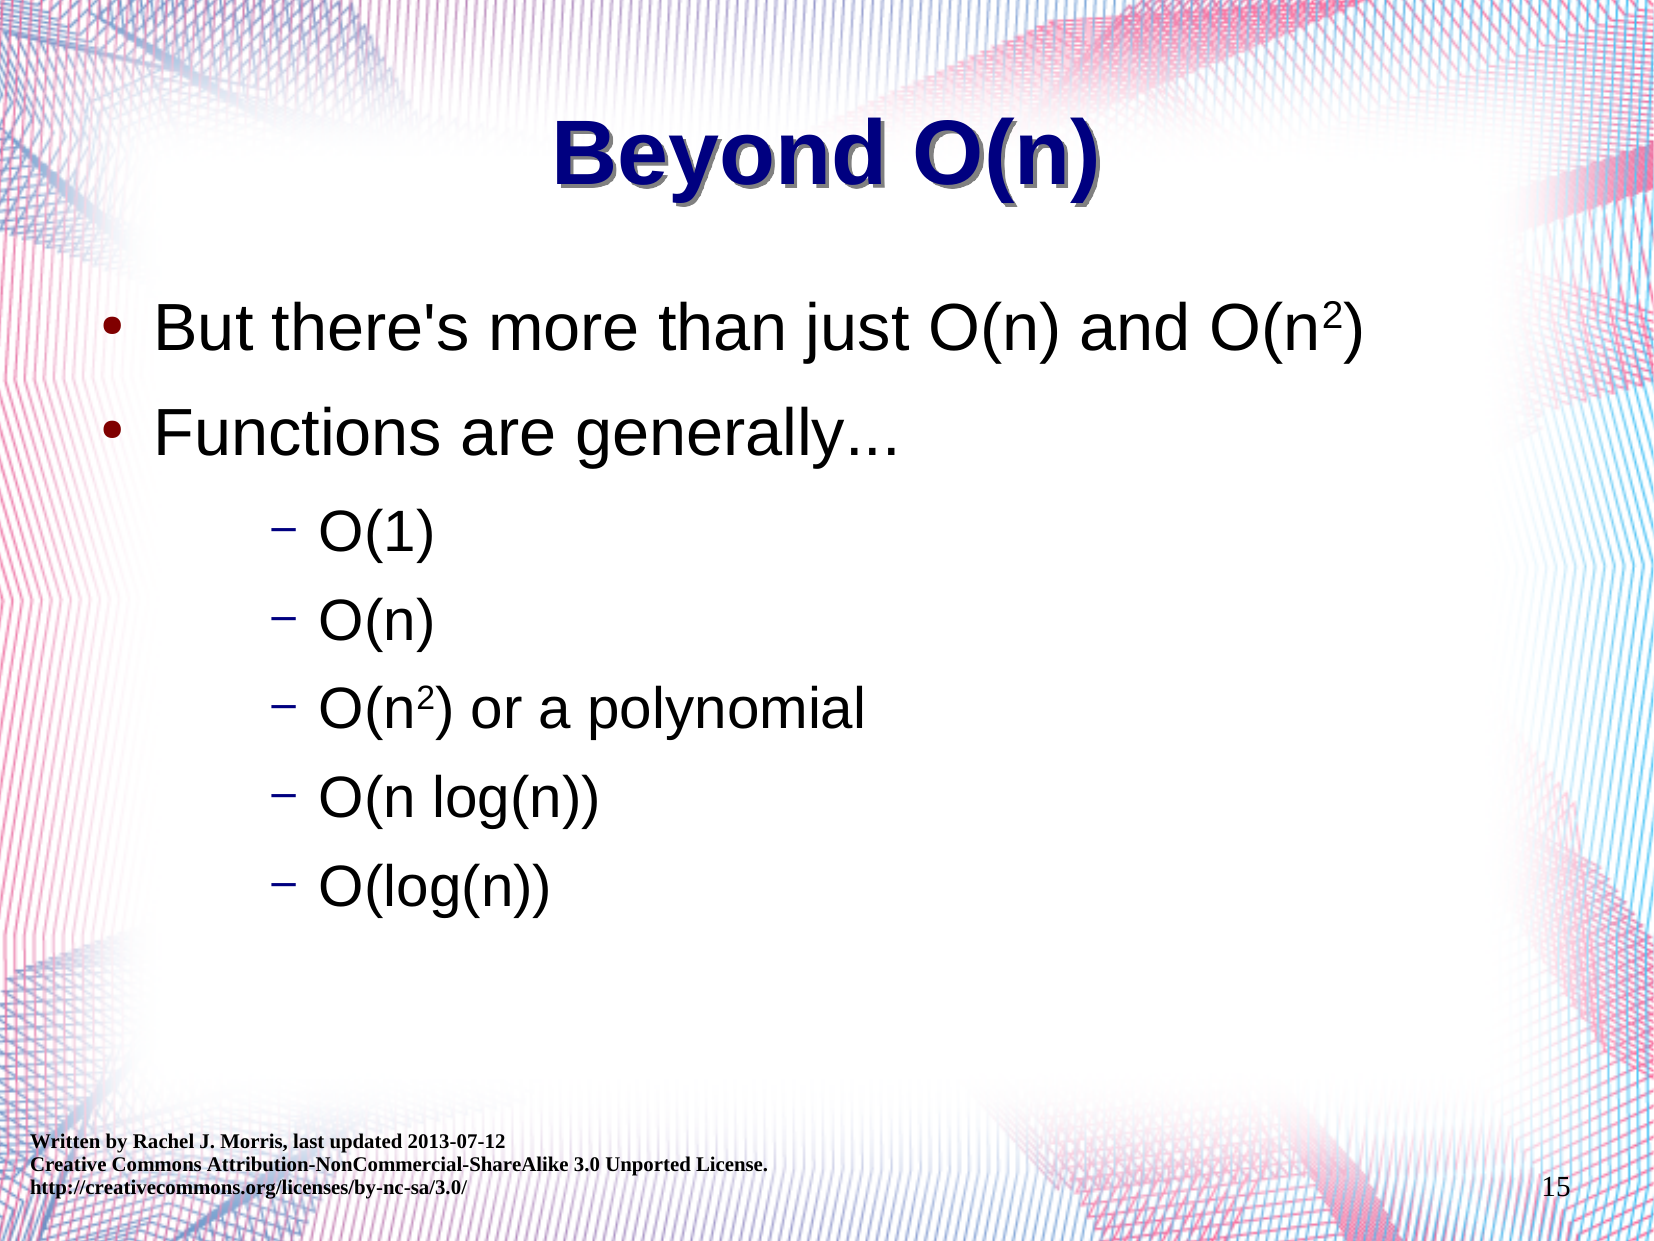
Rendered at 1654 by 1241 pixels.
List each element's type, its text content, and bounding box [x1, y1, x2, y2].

picture [0, 0, 1654, 1241]
title Beyond O(n) [82, 49, 1571, 257]
list But there's more than just O(n) and O(n2) Functions are generally... O(1) O(n) O(n2) or a polynomial O(n log(n)) O(log(n)) [82, 290, 1571, 1010]
